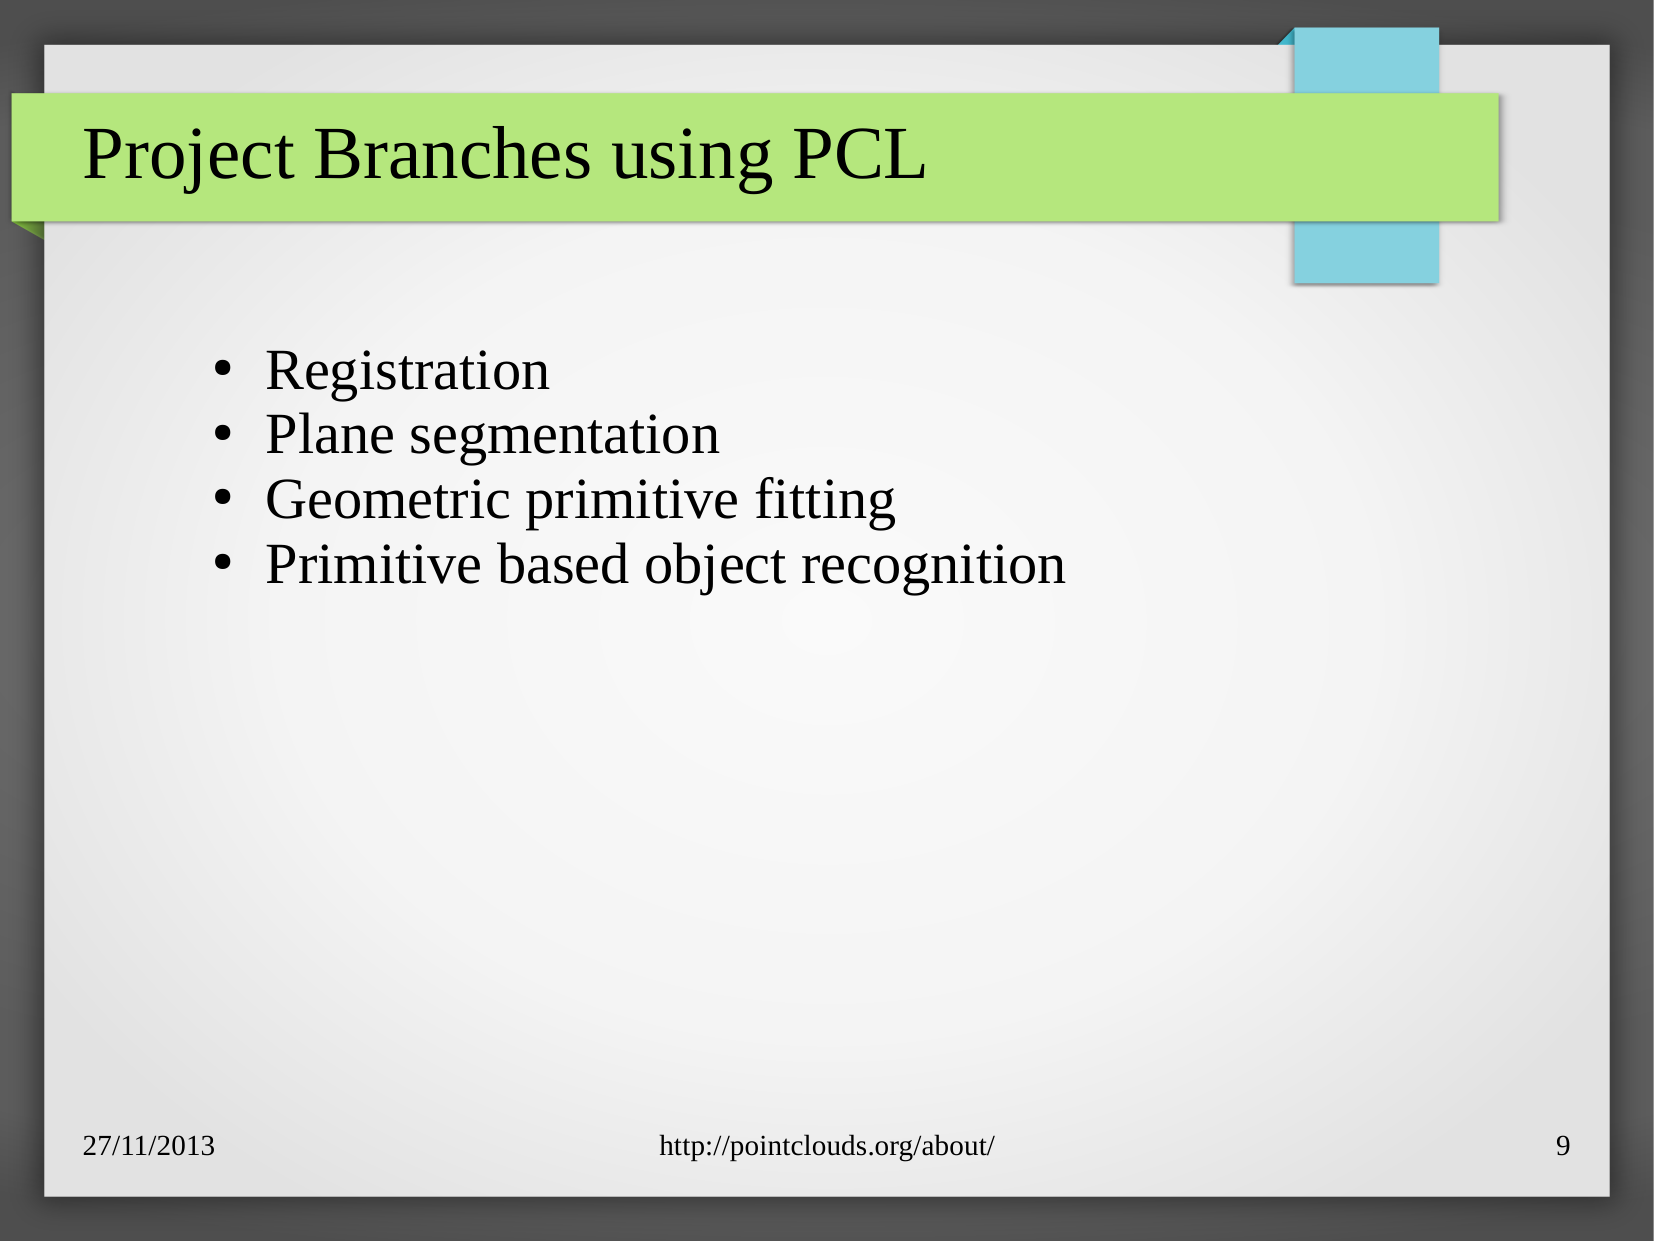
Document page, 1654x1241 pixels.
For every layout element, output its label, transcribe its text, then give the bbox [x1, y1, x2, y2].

title Project Branches using PCL [82, 94, 1264, 213]
picture [0, 0, 1654, 1241]
text_box Registration Plane segmentation Geometric primitive fitting Primitive based object recognition [180, 330, 1426, 961]
